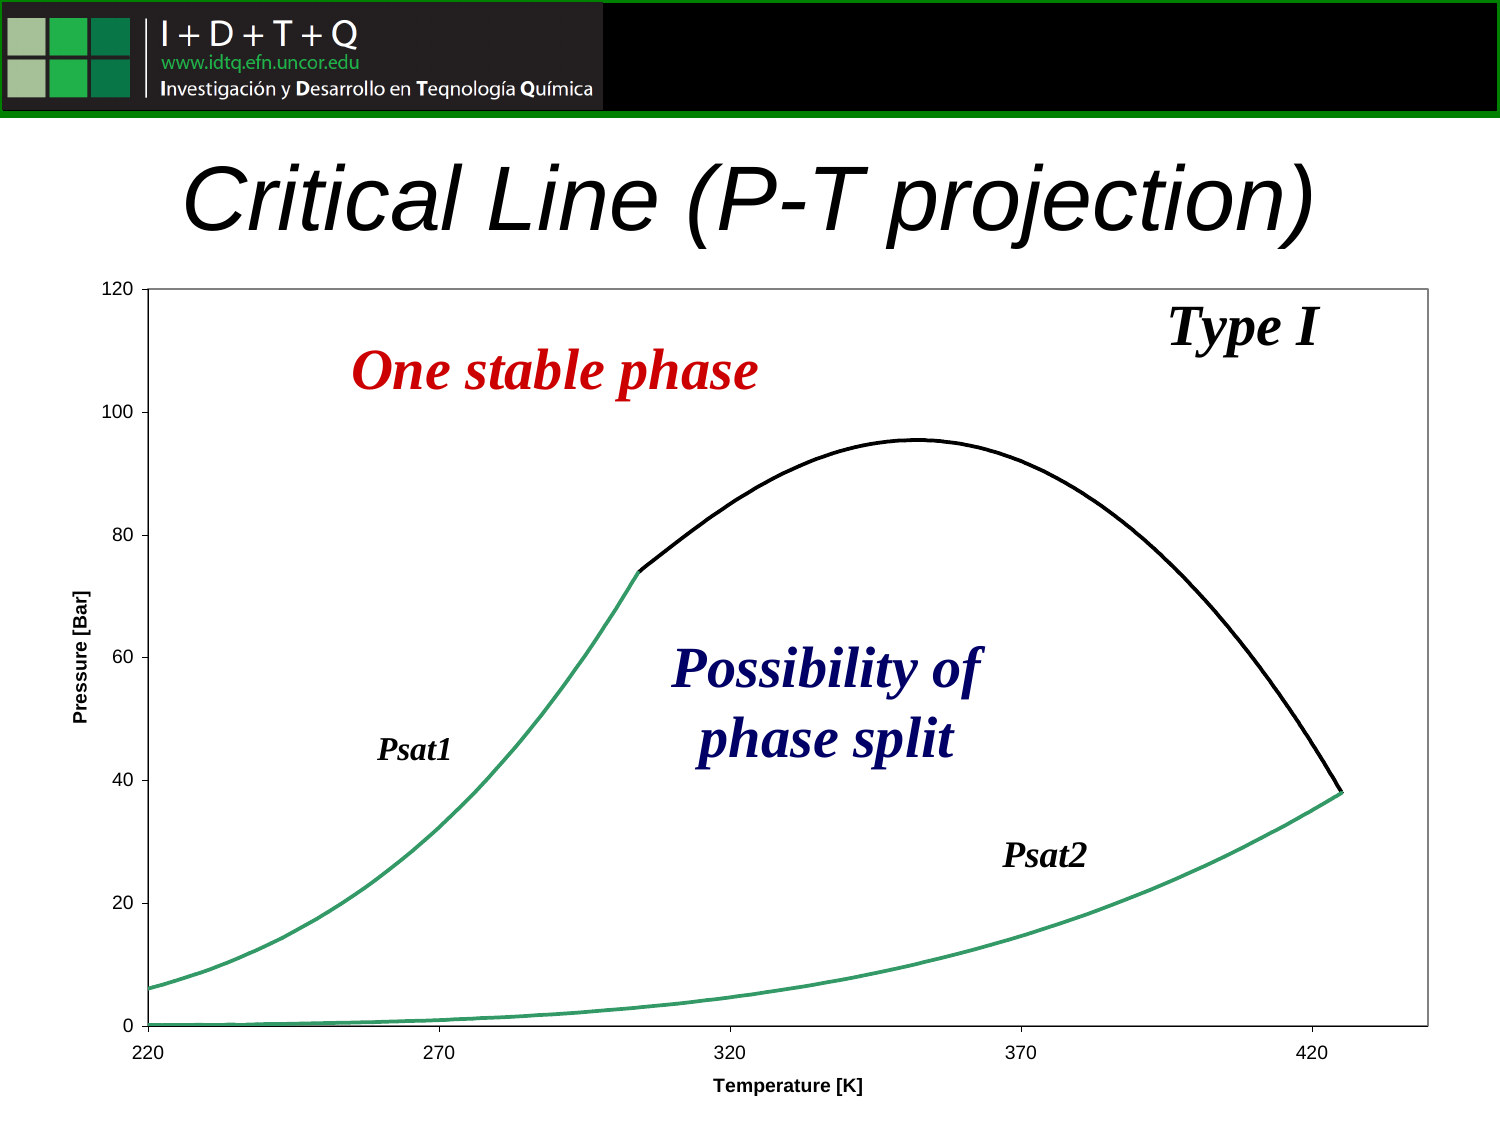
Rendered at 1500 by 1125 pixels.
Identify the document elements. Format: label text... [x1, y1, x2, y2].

picture [2, 2, 603, 110]
text_box Psat2 [987, 822, 1116, 883]
text_box Possibility of phase split [596, 621, 1058, 777]
text_box One stable phase [336, 323, 798, 410]
text_box Type I [1151, 278, 1400, 365]
text_box Psat1 [362, 719, 491, 776]
title Critical Line (P-T projection) [112, 125, 1388, 249]
picture [41, 249, 1471, 1125]
